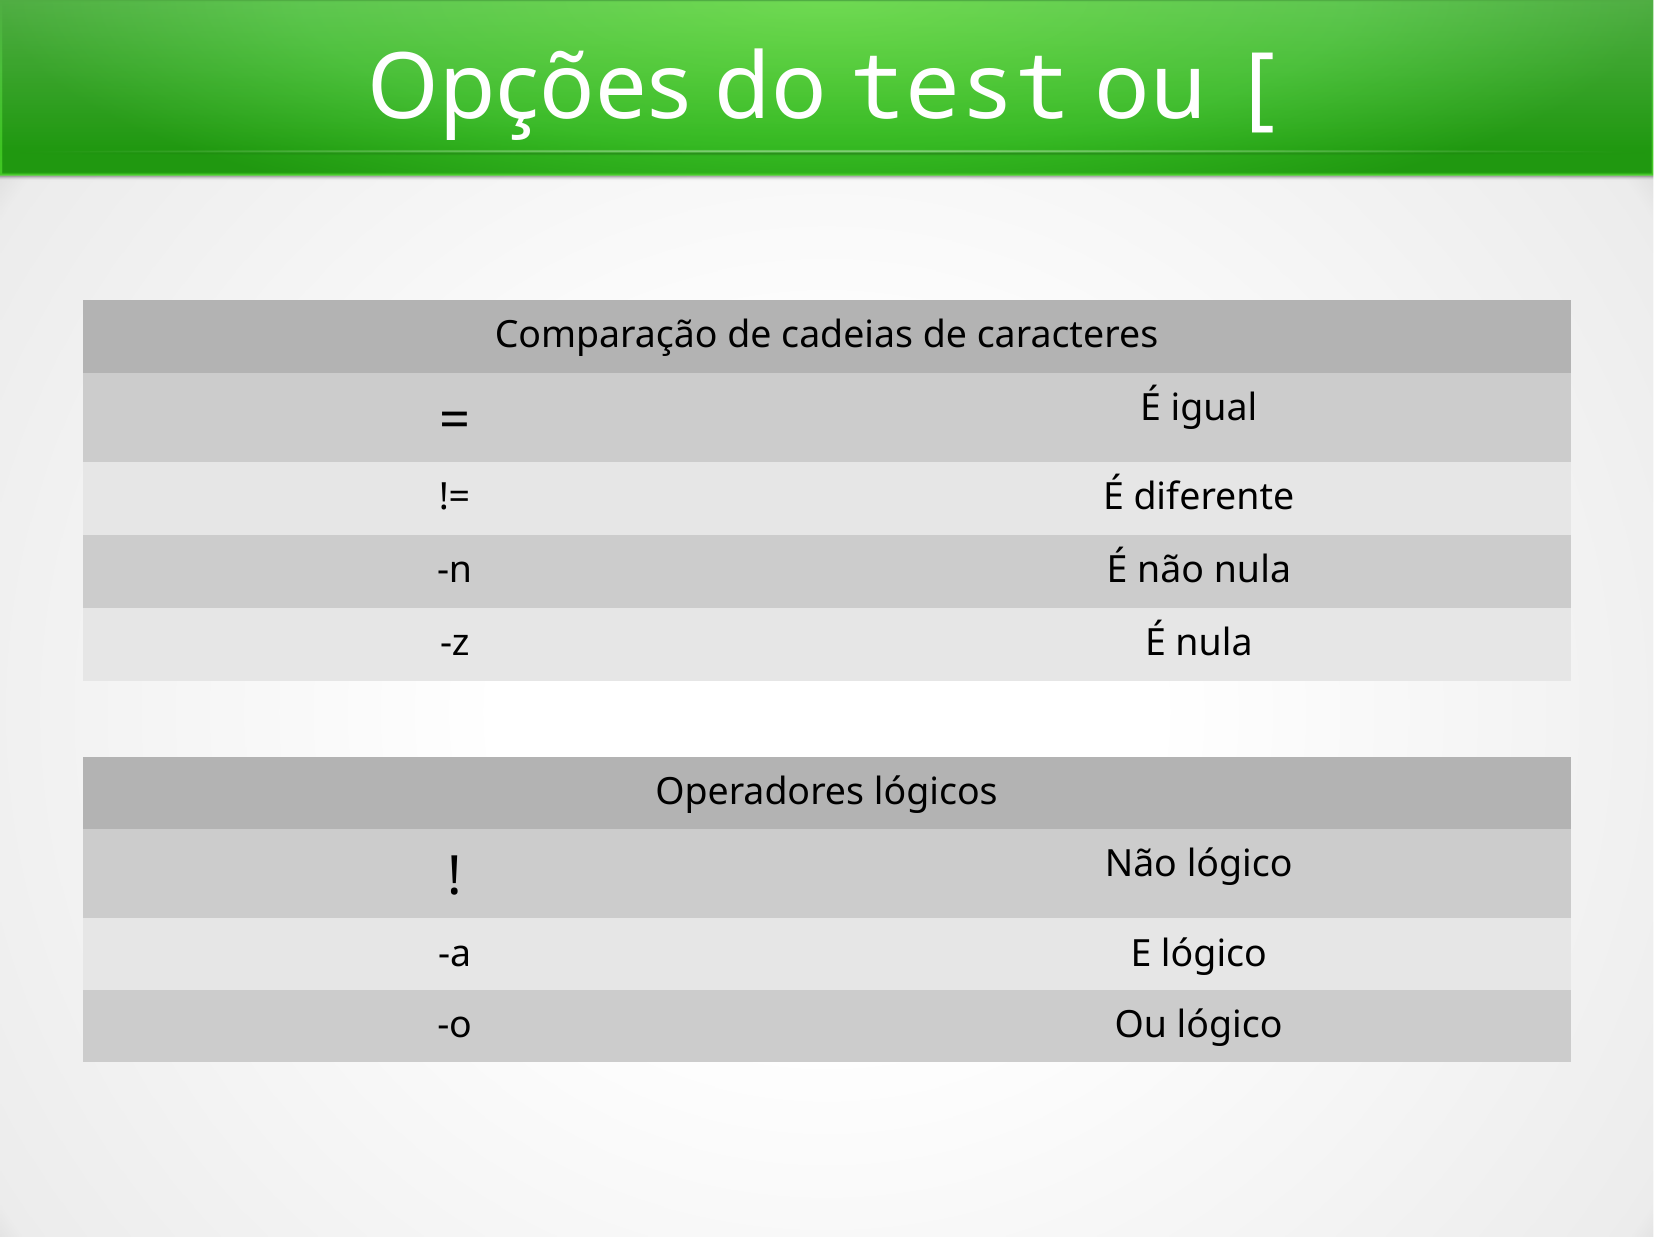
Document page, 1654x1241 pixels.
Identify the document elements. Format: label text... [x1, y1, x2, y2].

table_cell -a [83, 918, 827, 990]
table_cell Não lógico [827, 829, 1571, 918]
table_cell É diferente [827, 462, 1571, 535]
table_cell ! [83, 829, 827, 918]
title Opções do test ou [ [82, 11, 1571, 154]
table_cell -n [83, 535, 827, 608]
table_cell = [83, 373, 827, 462]
table_header Operadores lógicos [83, 757, 1571, 829]
table_cell -o [83, 990, 827, 1062]
table_cell Ou lógico [827, 990, 1571, 1062]
table_cell É não nula [827, 535, 1571, 608]
table_cell É igual [827, 373, 1571, 462]
table_cell != [83, 462, 827, 535]
table_cell E lógico [827, 918, 1571, 990]
picture [0, 0, 1654, 1237]
table_cell -z [83, 608, 827, 681]
table_cell É nula [827, 608, 1571, 681]
table_header Comparação de cadeias de caracteres [83, 300, 1571, 373]
